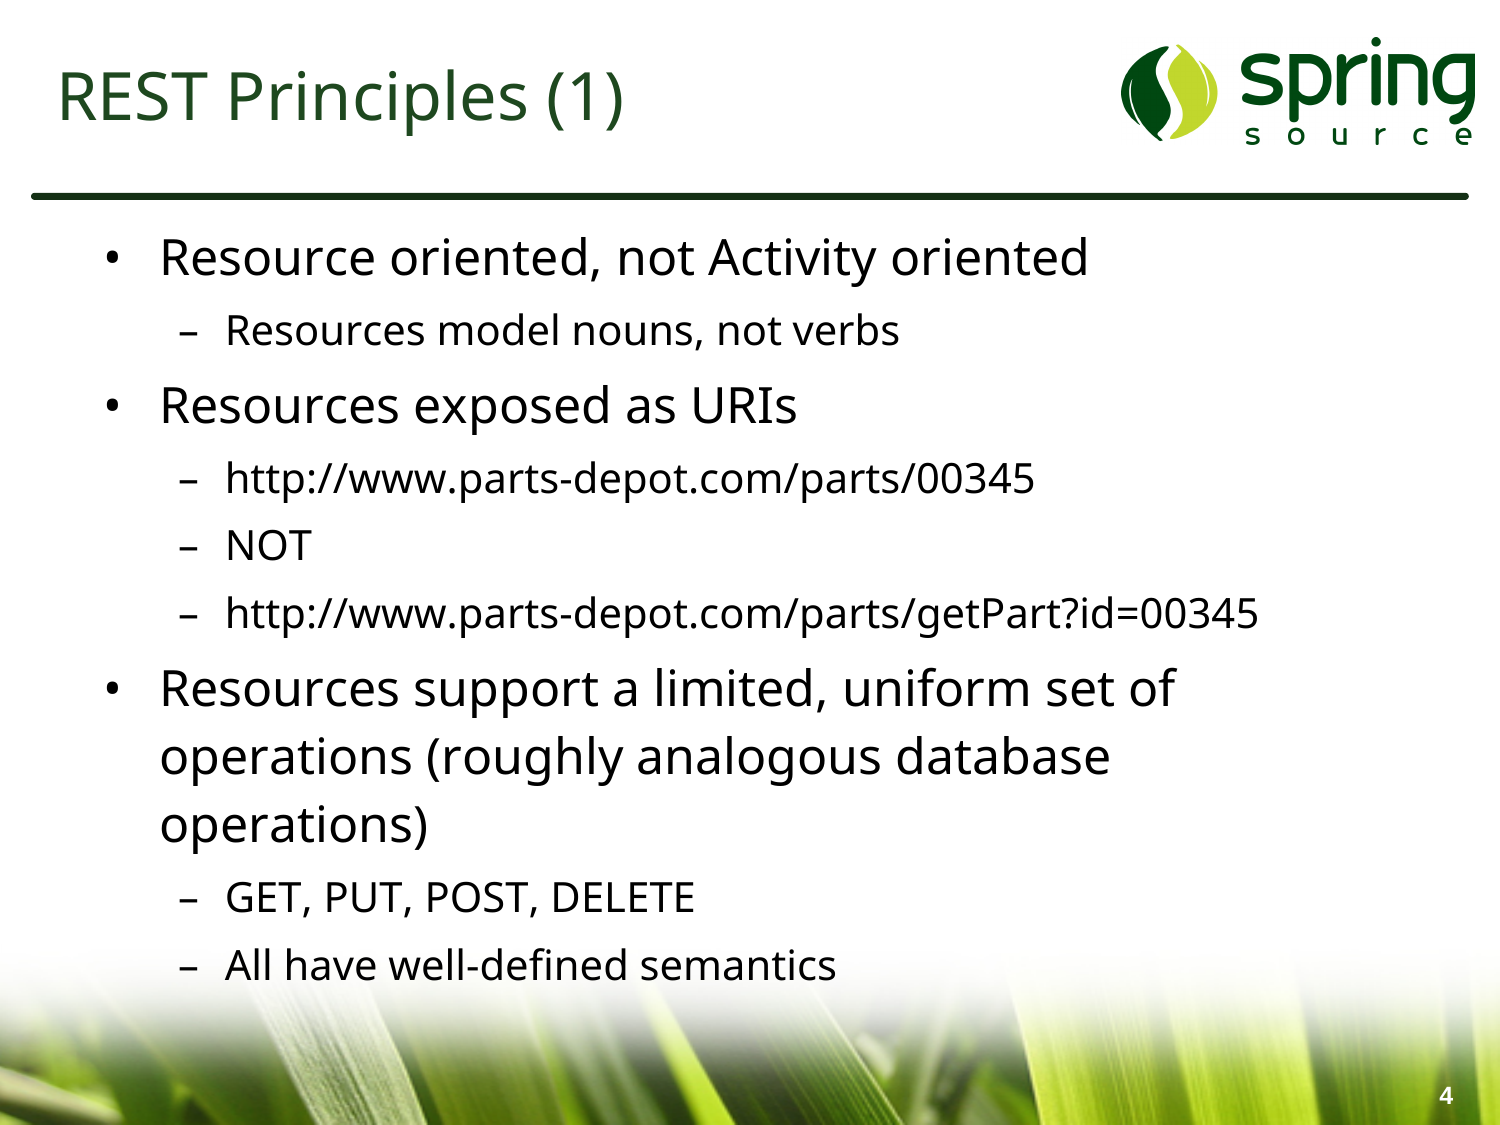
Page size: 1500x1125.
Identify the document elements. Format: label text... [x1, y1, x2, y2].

picture [485, 960, 497, 977]
picture [609, 960, 621, 977]
title REST Principles (1) [56, 14, 1089, 175]
picture [1121, 37, 1475, 145]
list Resource oriented, not Activity oriented Resources model nouns, not verbs Resources exposed as URIs http://www.parts-depot.com/parts/00345 NOT http://www.parts-depot.com/parts/getPart?id=00345 Resources support a limited, uniform set of operations (roughly analogous database operations) GET, PUT, POST, DELETE All have well-defined semantics [103, 221, 1394, 950]
picture [233, 955, 242, 967]
picture [0, 944, 1500, 1125]
